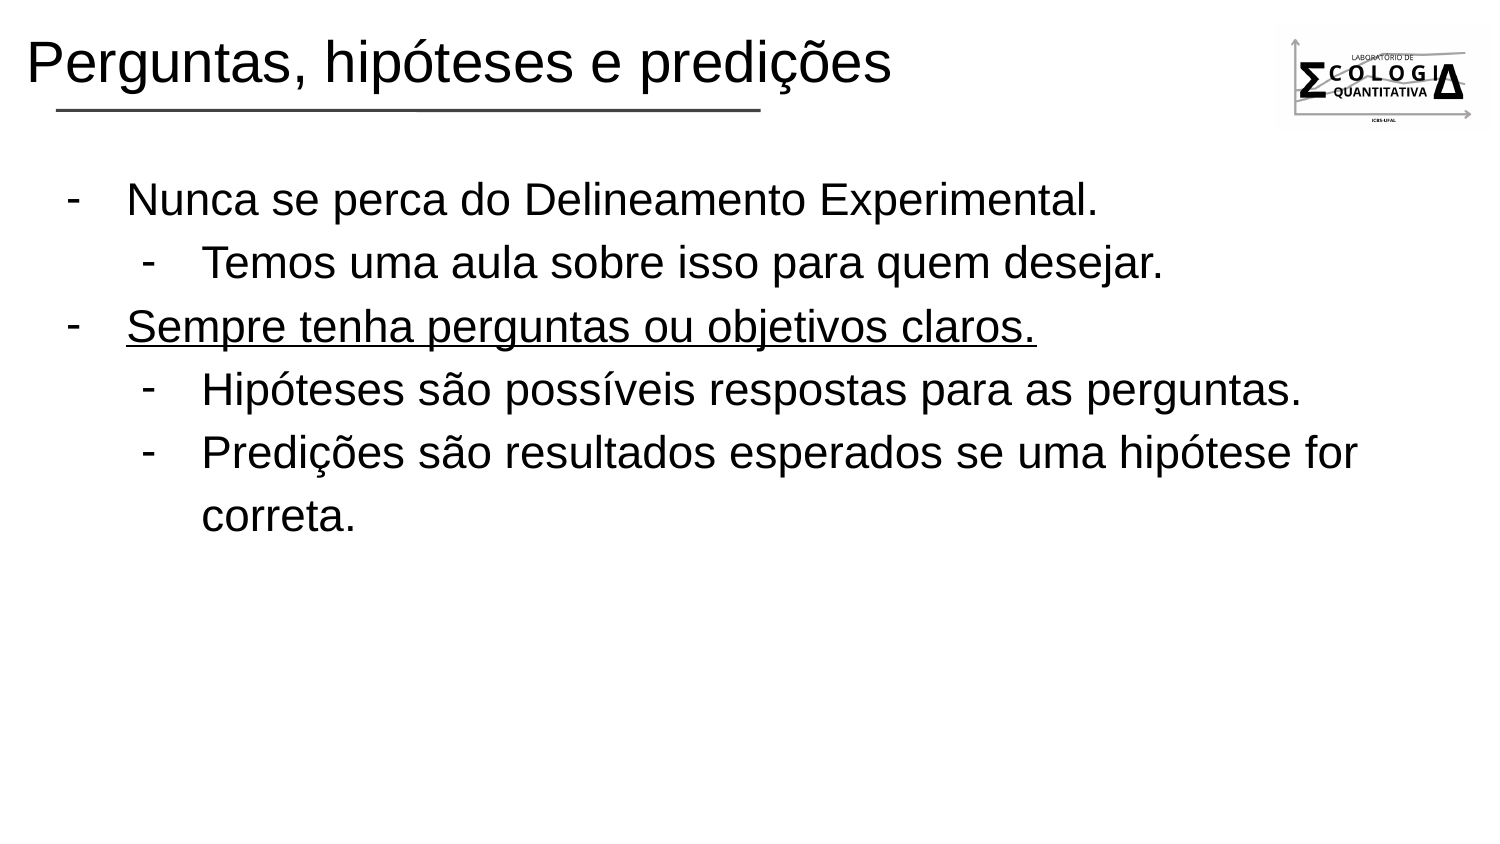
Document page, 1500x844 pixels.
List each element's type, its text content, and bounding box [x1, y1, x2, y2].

text_box Nunca se perca do Delineamento Experimental. Temos uma aula sobre isso para quem desejar. Sempre tenha perguntas ou objetivos claros. Hipóteses são possíveis respostas para as perguntas. Predições são resultados esperados se uma hipótese for correta. [36, 146, 1427, 729]
picture [1275, 23, 1490, 131]
text_box Perguntas, hipóteses e predições [11, 9, 1210, 117]
